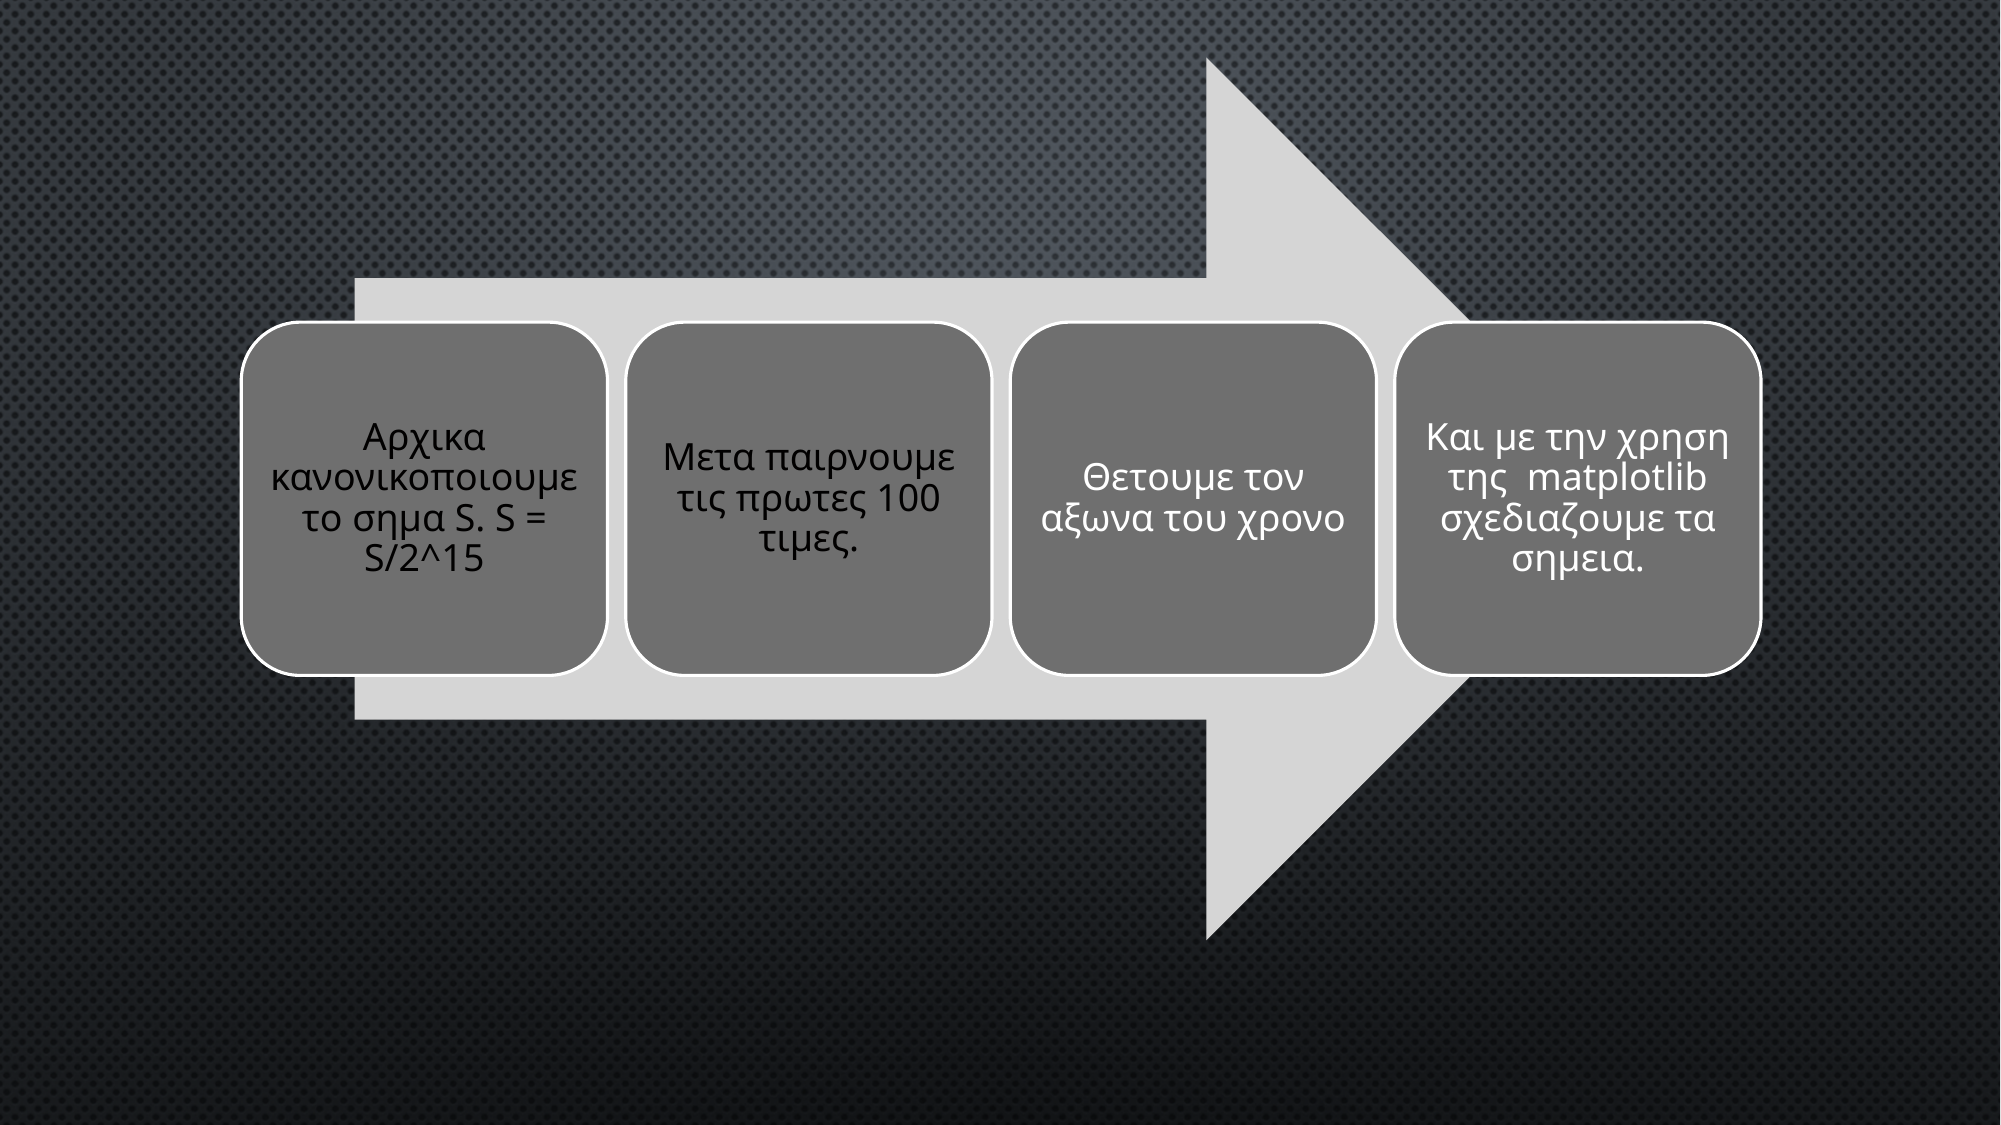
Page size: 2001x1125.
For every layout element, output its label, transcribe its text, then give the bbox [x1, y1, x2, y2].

text_box Αρχικα κανονικοποιουμε το σημα S. S = S/2^15 [241, 322, 608, 676]
text_box Θετουμε τον αξωνα του χρονο [1010, 322, 1377, 676]
text_box Και με την χρηση της matplotlib σχεδιαζουμε τα σημεια. [1394, 322, 1762, 676]
text_box [354, 57, 1472, 941]
text_box Μετα παιρνουμε τις πρωτες 100 τιμες. [625, 322, 993, 676]
